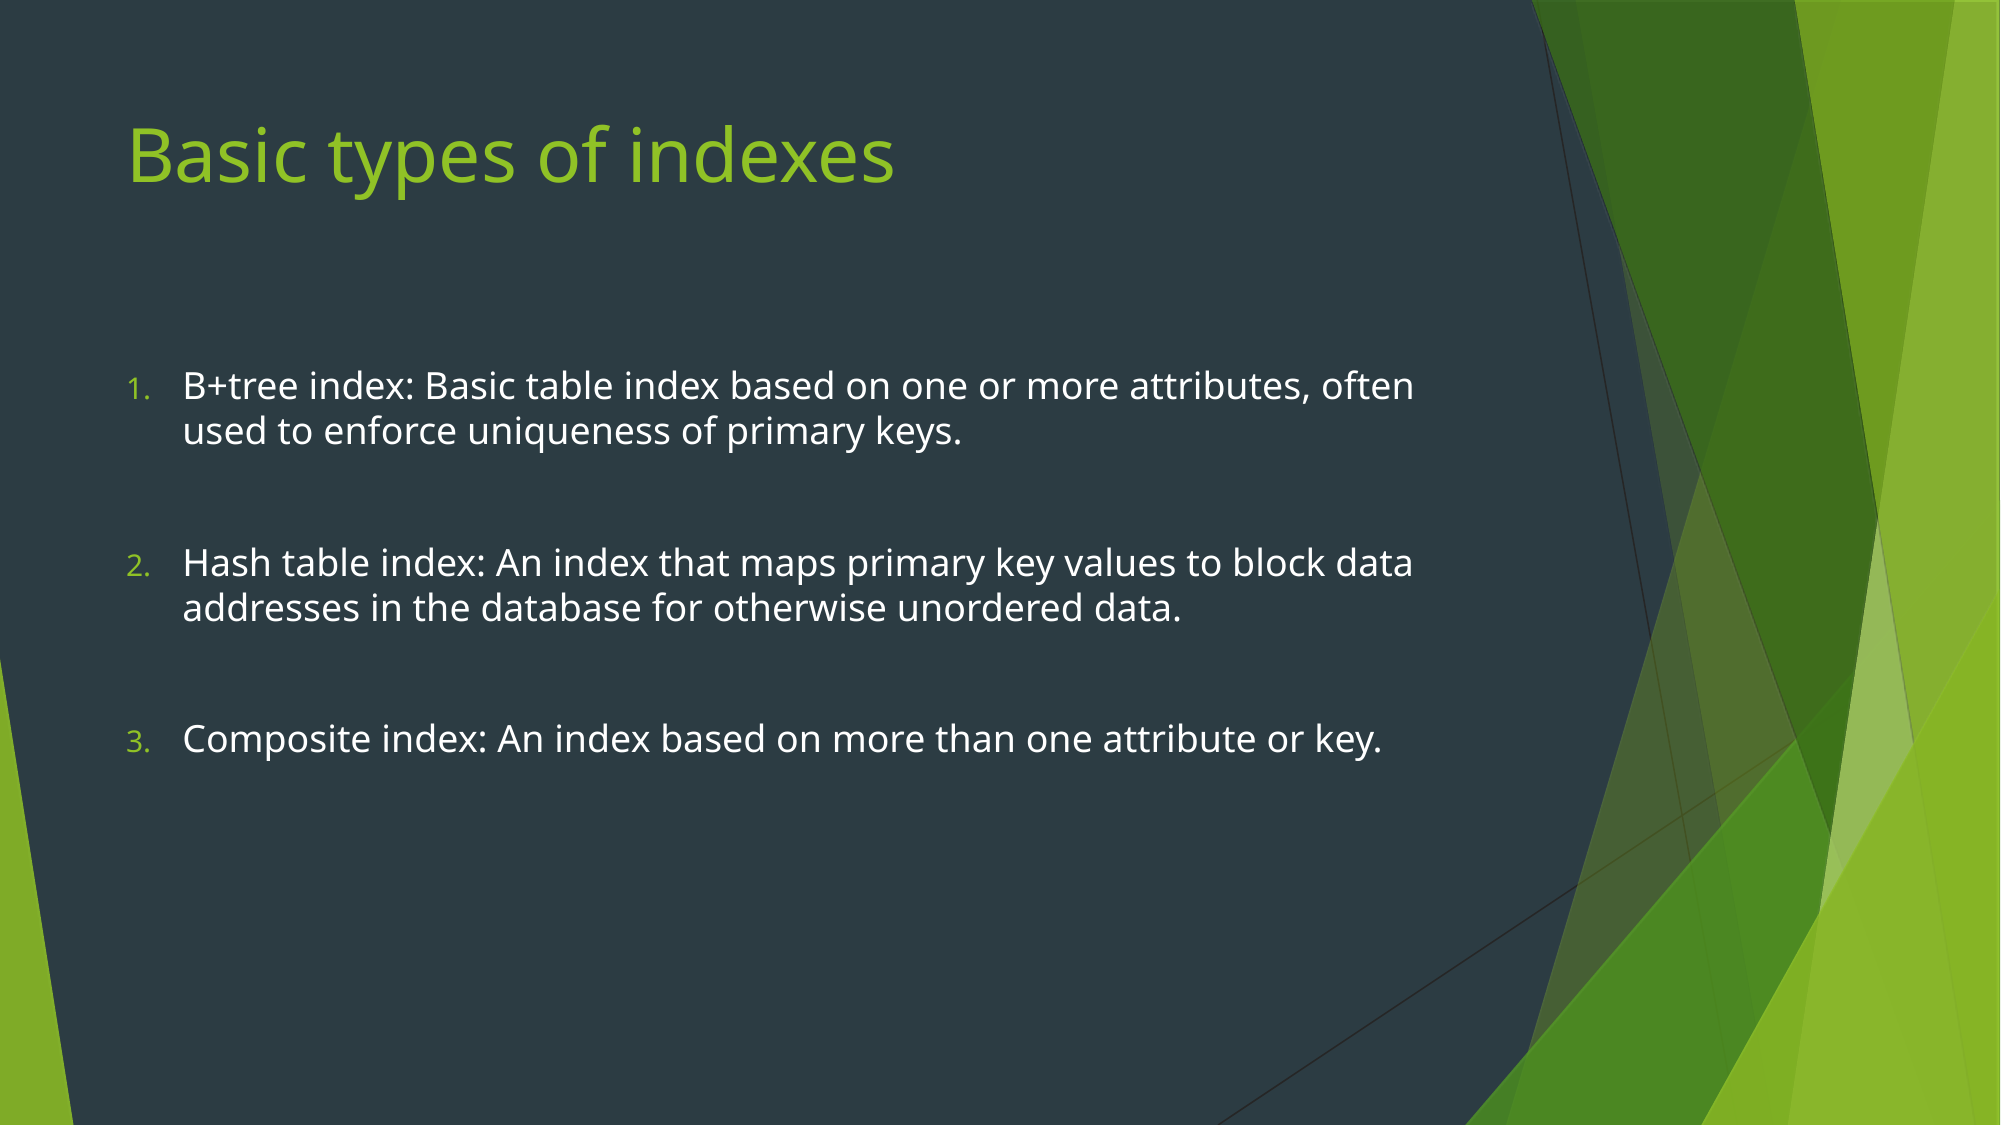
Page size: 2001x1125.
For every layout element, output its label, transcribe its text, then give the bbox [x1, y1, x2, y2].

list B+tree index: Basic table index based on one or more attributes, often used to enforce uniqueness of primary keys. Hash table index: An index that maps primary key values to block data addresses in the database for otherwise unordered data. Composite index: An index based on more than one attribute or key. [111, 354, 1522, 992]
title Basic types of indexes [111, 99, 1522, 317]
